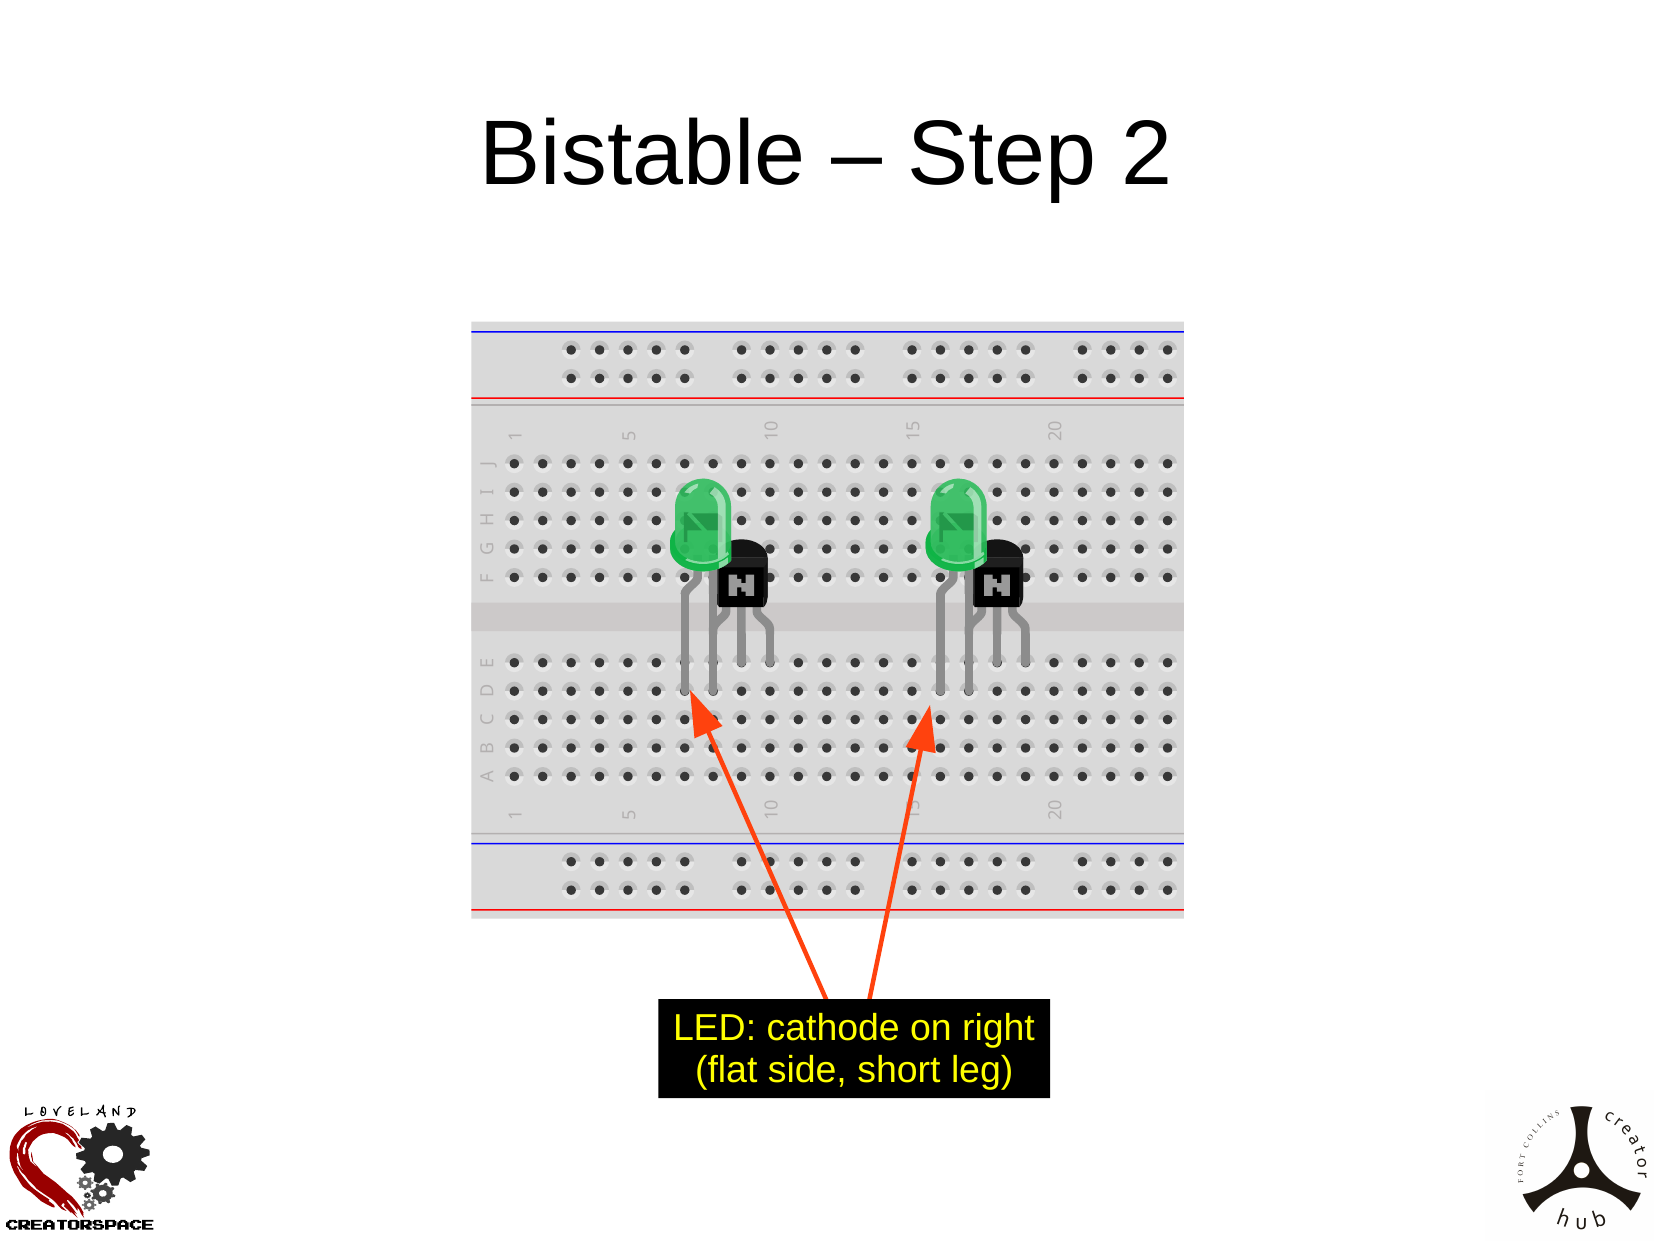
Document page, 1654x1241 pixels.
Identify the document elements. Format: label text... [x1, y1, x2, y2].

title Bistable – Step 2 [82, 49, 1571, 257]
text_box LED: cathode on right (flat side, short leg) [658, 999, 1051, 1099]
picture [469, 320, 1184, 921]
picture [1485, 1090, 1654, 1241]
